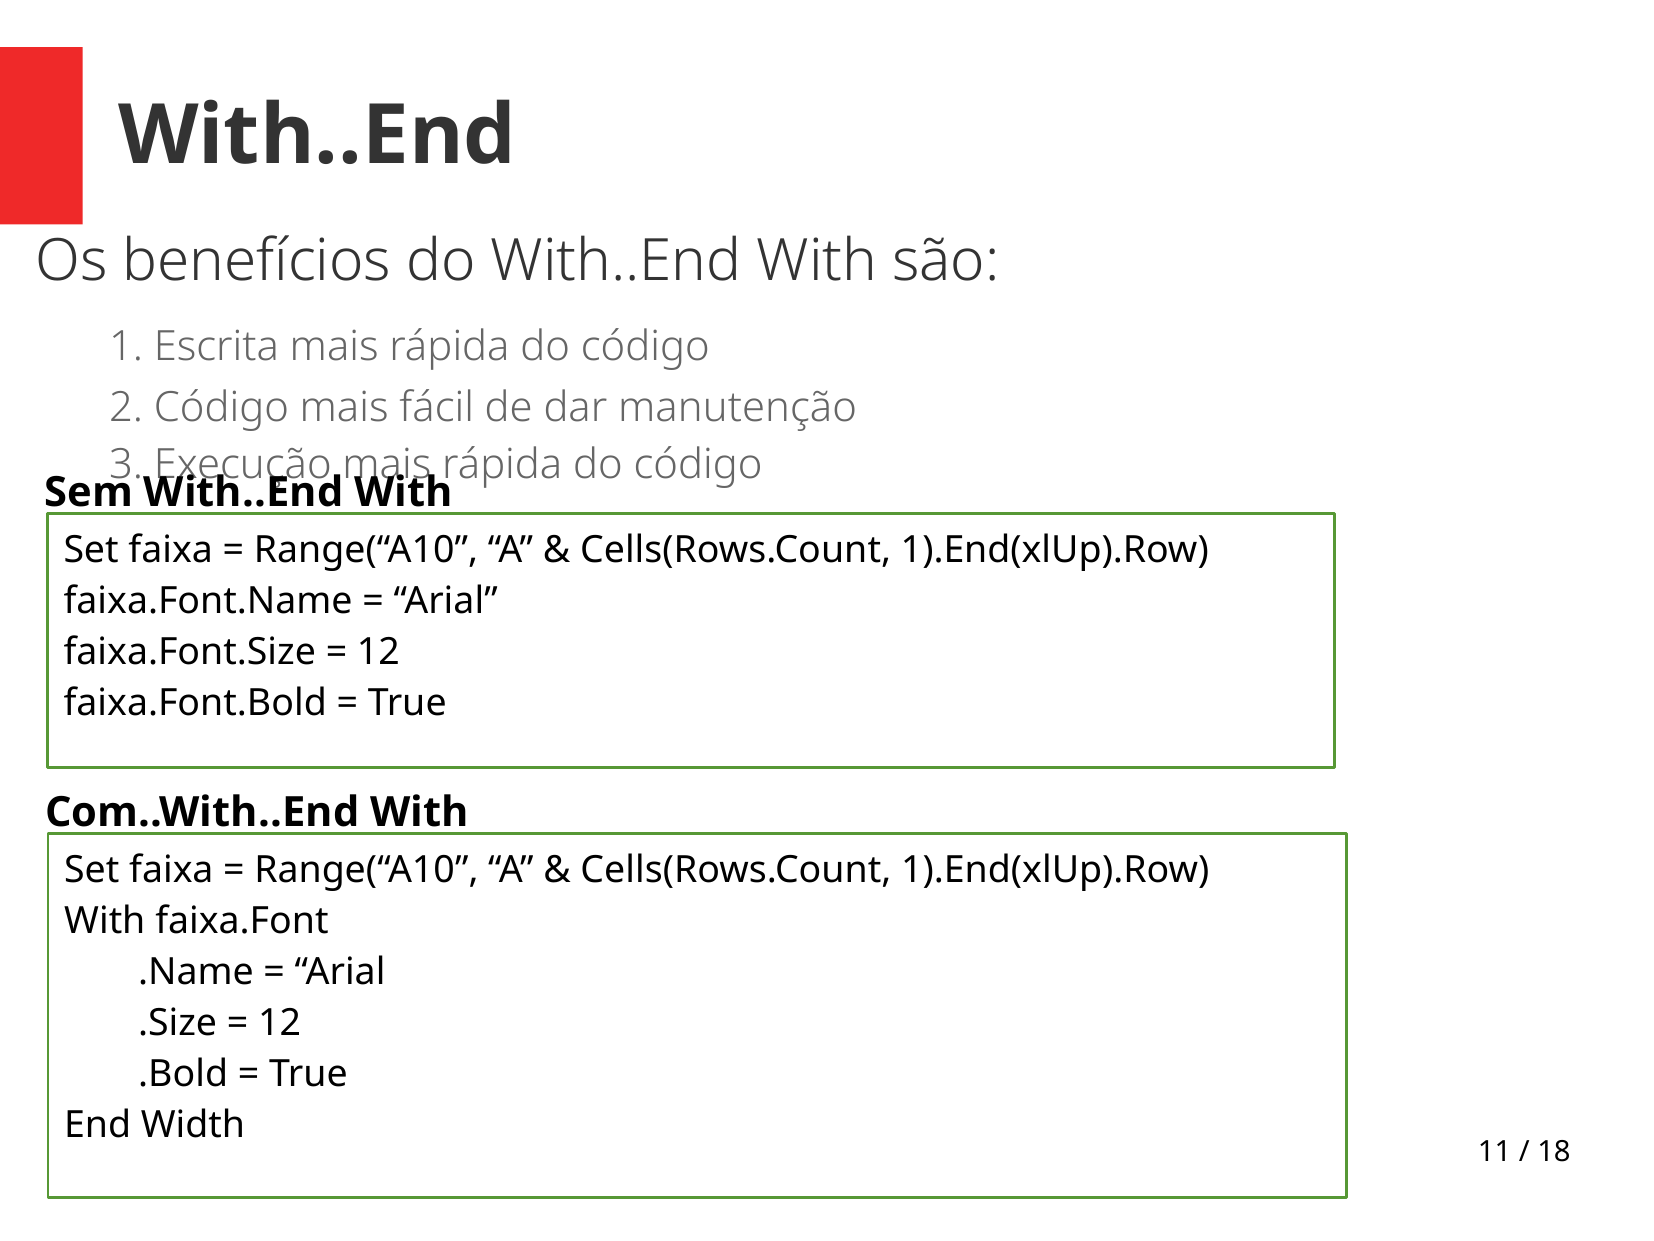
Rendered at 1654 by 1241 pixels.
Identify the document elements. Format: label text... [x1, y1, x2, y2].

text_box Sem With..End With [29, 454, 530, 520]
text_box Set faixa = Range(“A10”, “A” & Cells(Rows.Count, 1).End(xlUp).Row) faixa.Font.Name = “Arial” faixa.Font.Size = 12 faixa.Font.Bold = True [47, 513, 1335, 768]
text_box Set faixa = Range(“A10”, “A” & Cells(Rows.Count, 1).End(xlUp).Row) With faixa.Font .Name = “Arial .Size = 12 .Bold = True End Width [48, 833, 1347, 1198]
list Os benefícios do With..End With são: 1. Escrita mais rápida do código 2. Código mais fácil de dar manutenção 3. Execução mais rápida do código [35, 218, 1607, 361]
title With..End [118, 49, 1571, 213]
text_box Com..With..End With [30, 774, 549, 840]
